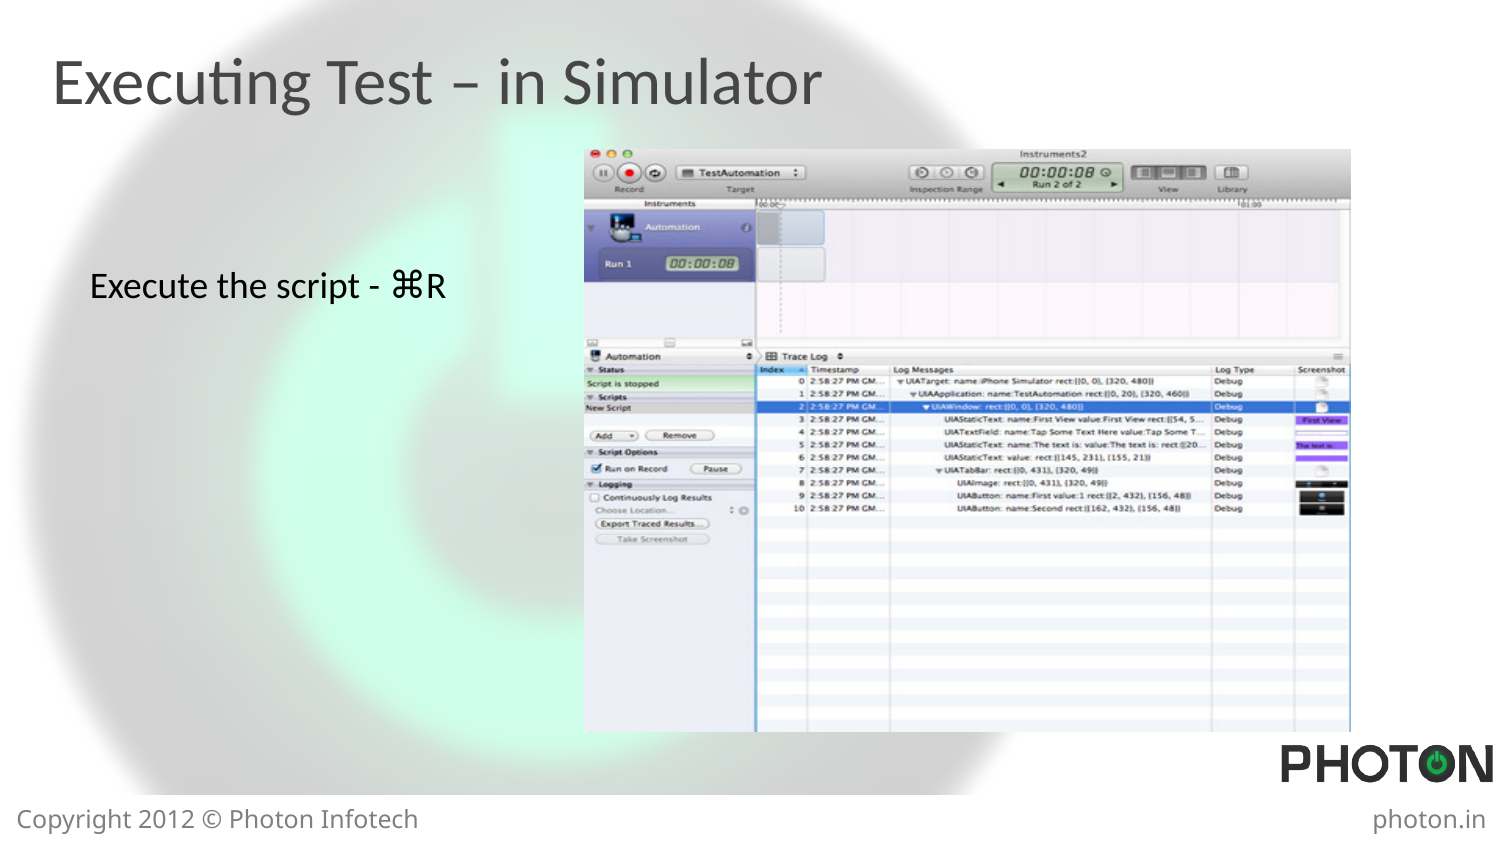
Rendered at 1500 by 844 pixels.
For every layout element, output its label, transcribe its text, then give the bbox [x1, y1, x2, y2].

text_box Execute the script - ⌘R [75, 262, 526, 324]
picture [1275, 741, 1497, 786]
picture [0, 0, 1351, 795]
title Executing Test – in Simulator [37, 25, 1500, 151]
